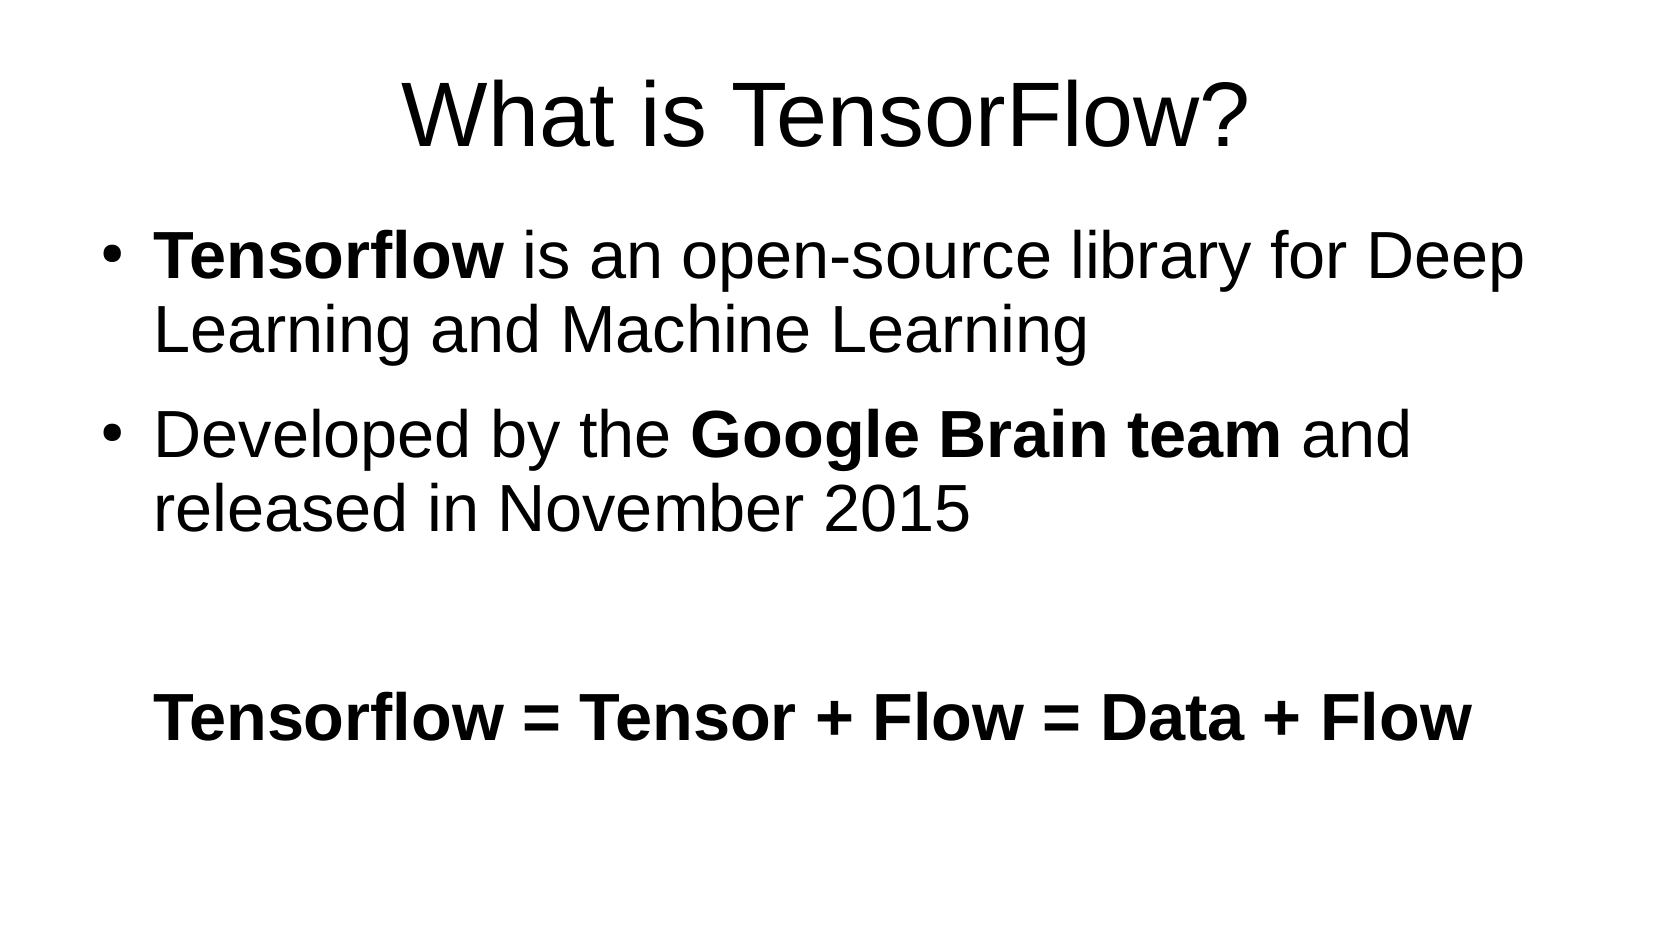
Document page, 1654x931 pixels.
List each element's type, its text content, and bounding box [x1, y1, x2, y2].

list Tensorflow is an open-source library for Deep Learning and Machine Learning Developed by the Google Brain team and released in November 2015 Tensorflow = Tensor + Flow = Data + Flow [82, 217, 1571, 758]
title What is TensorFlow? [82, 37, 1571, 193]
